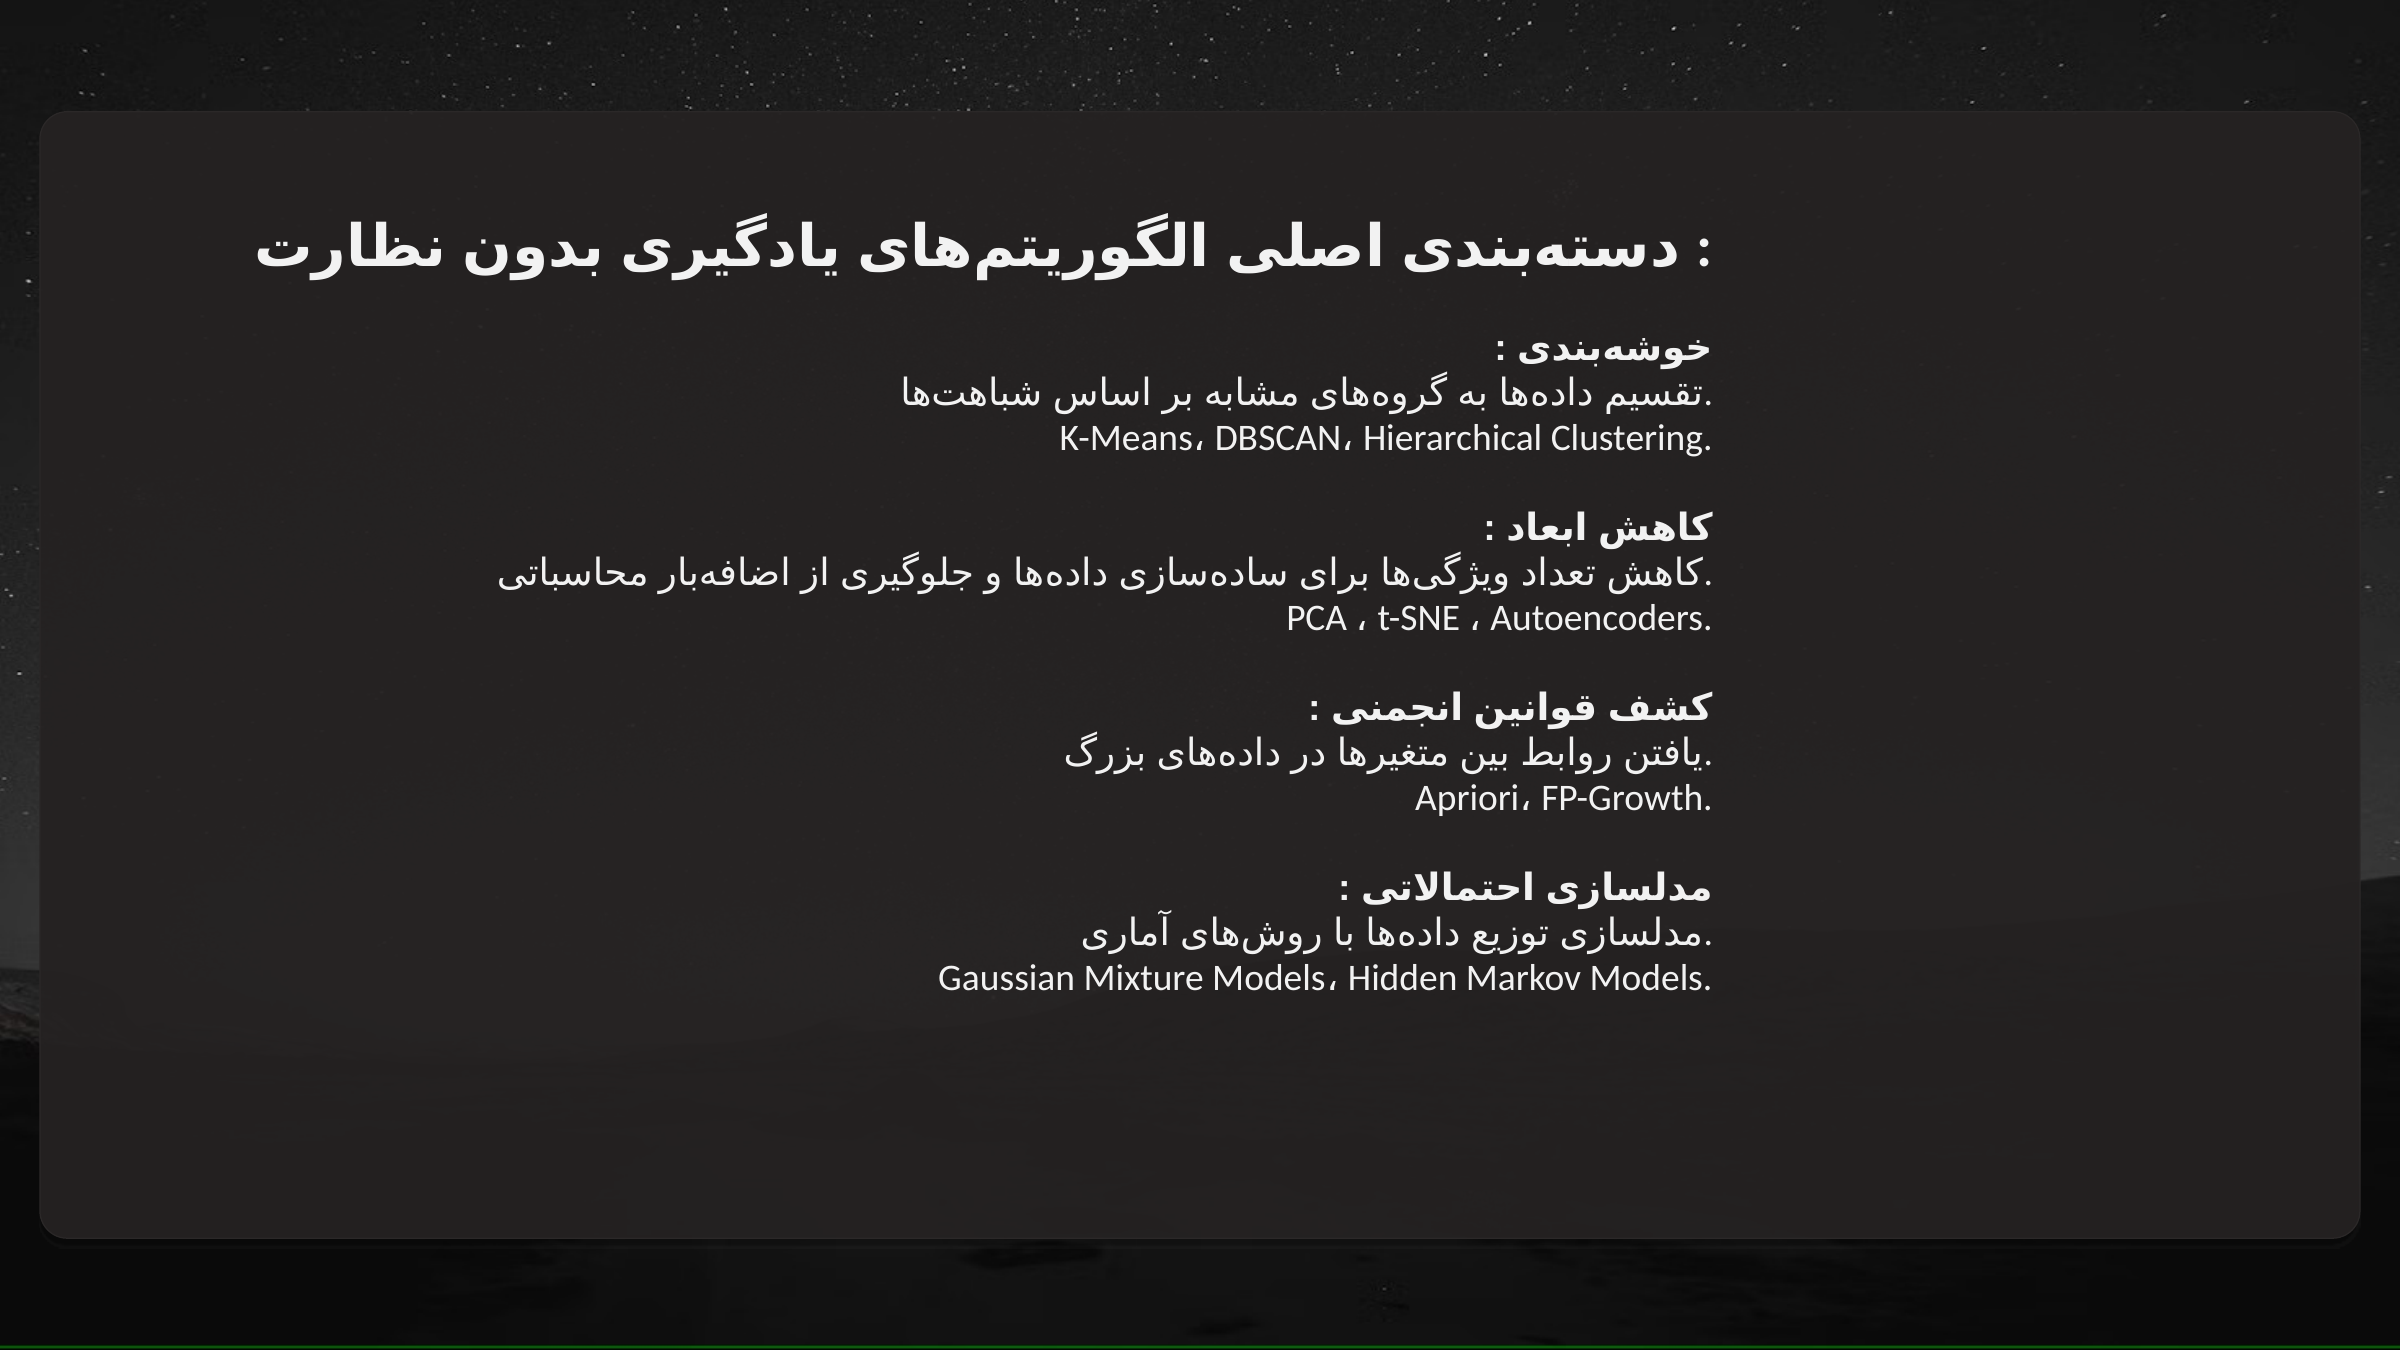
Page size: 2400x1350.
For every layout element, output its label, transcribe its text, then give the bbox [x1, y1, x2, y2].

text_box [39, 111, 2360, 1239]
text_box دسته‌بندی اصلی الگوریتم‌های یادگیری بدون نظارت : خوشه‌بندی : تقسیم داده‌ها به گروه‌های مشابه بر اساس شباهت‌ها. K-Means، DBSCAN، Hierarchical Clustering. کاهش ابعاد : کاهش تعداد ویژگی‌ها برای ساده‌سازی داده‌ها و جلوگیری از اضافه‌بار محاسباتی. PCA ، t-SNE ، Autoencoders. کشف قوانین انجمنی : یافتن روابط بین متغیرها در داده‌های بزرگ. Apriori، FP-Growth. مدلسازی احتمالاتی : مدلسازی توزیع داده‌ها با روش‌های آماری. Gaussian Mixture Models، Hidden Markov Models. [254, 208, 2309, 1063]
